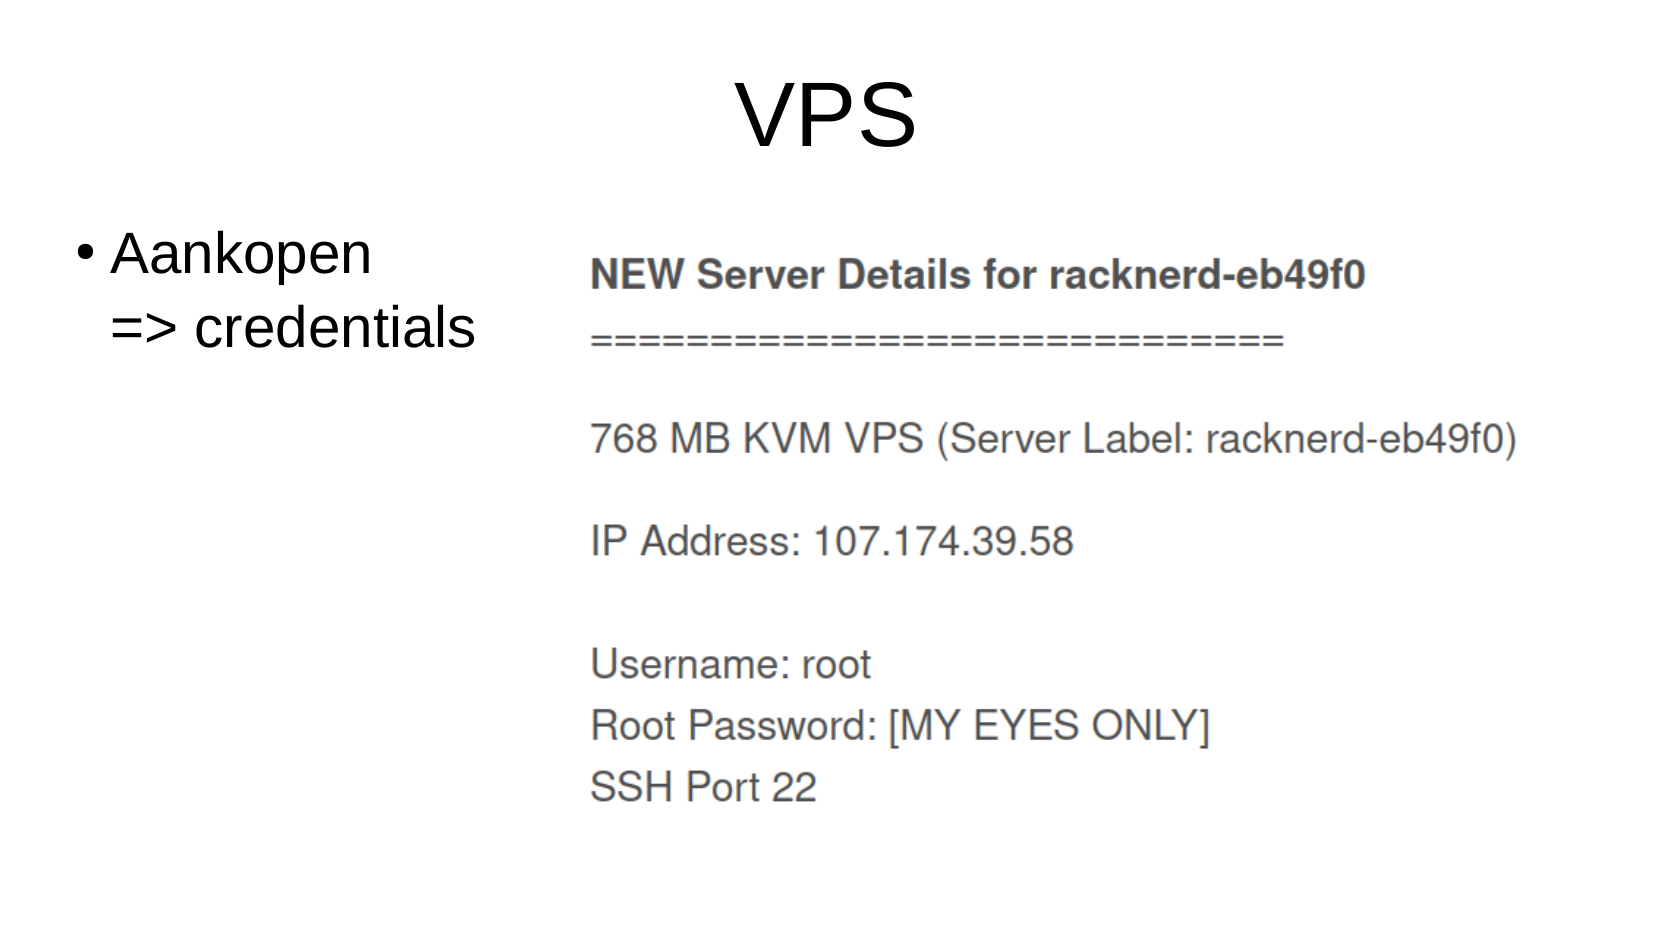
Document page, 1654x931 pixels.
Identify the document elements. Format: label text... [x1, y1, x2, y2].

subtitle Aankopen => credentials [75, 210, 1564, 751]
picture [562, 229, 1538, 826]
title VPS [82, 37, 1571, 193]
